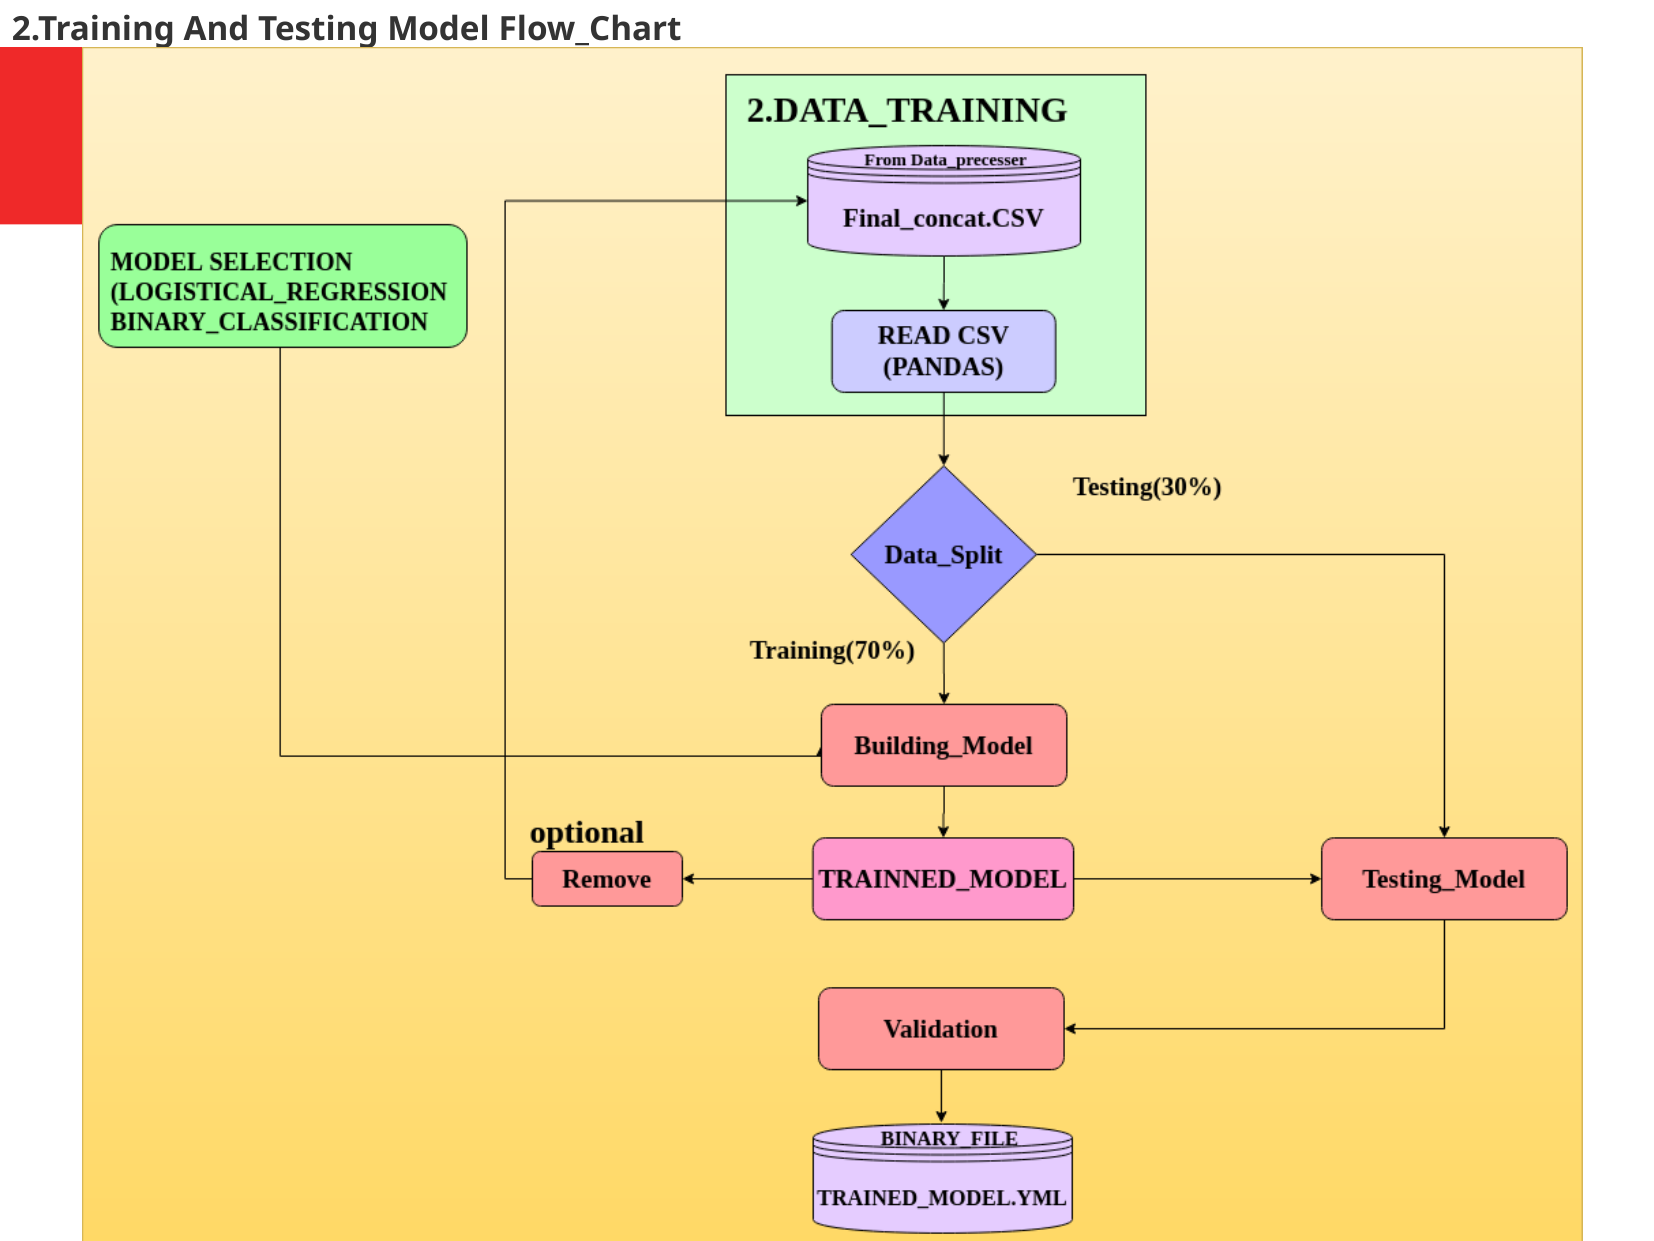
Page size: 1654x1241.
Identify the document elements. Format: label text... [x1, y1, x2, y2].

title 2.Training And Testing Model Flow_Chart [11, 0, 1465, 102]
picture [82, 47, 1583, 1241]
